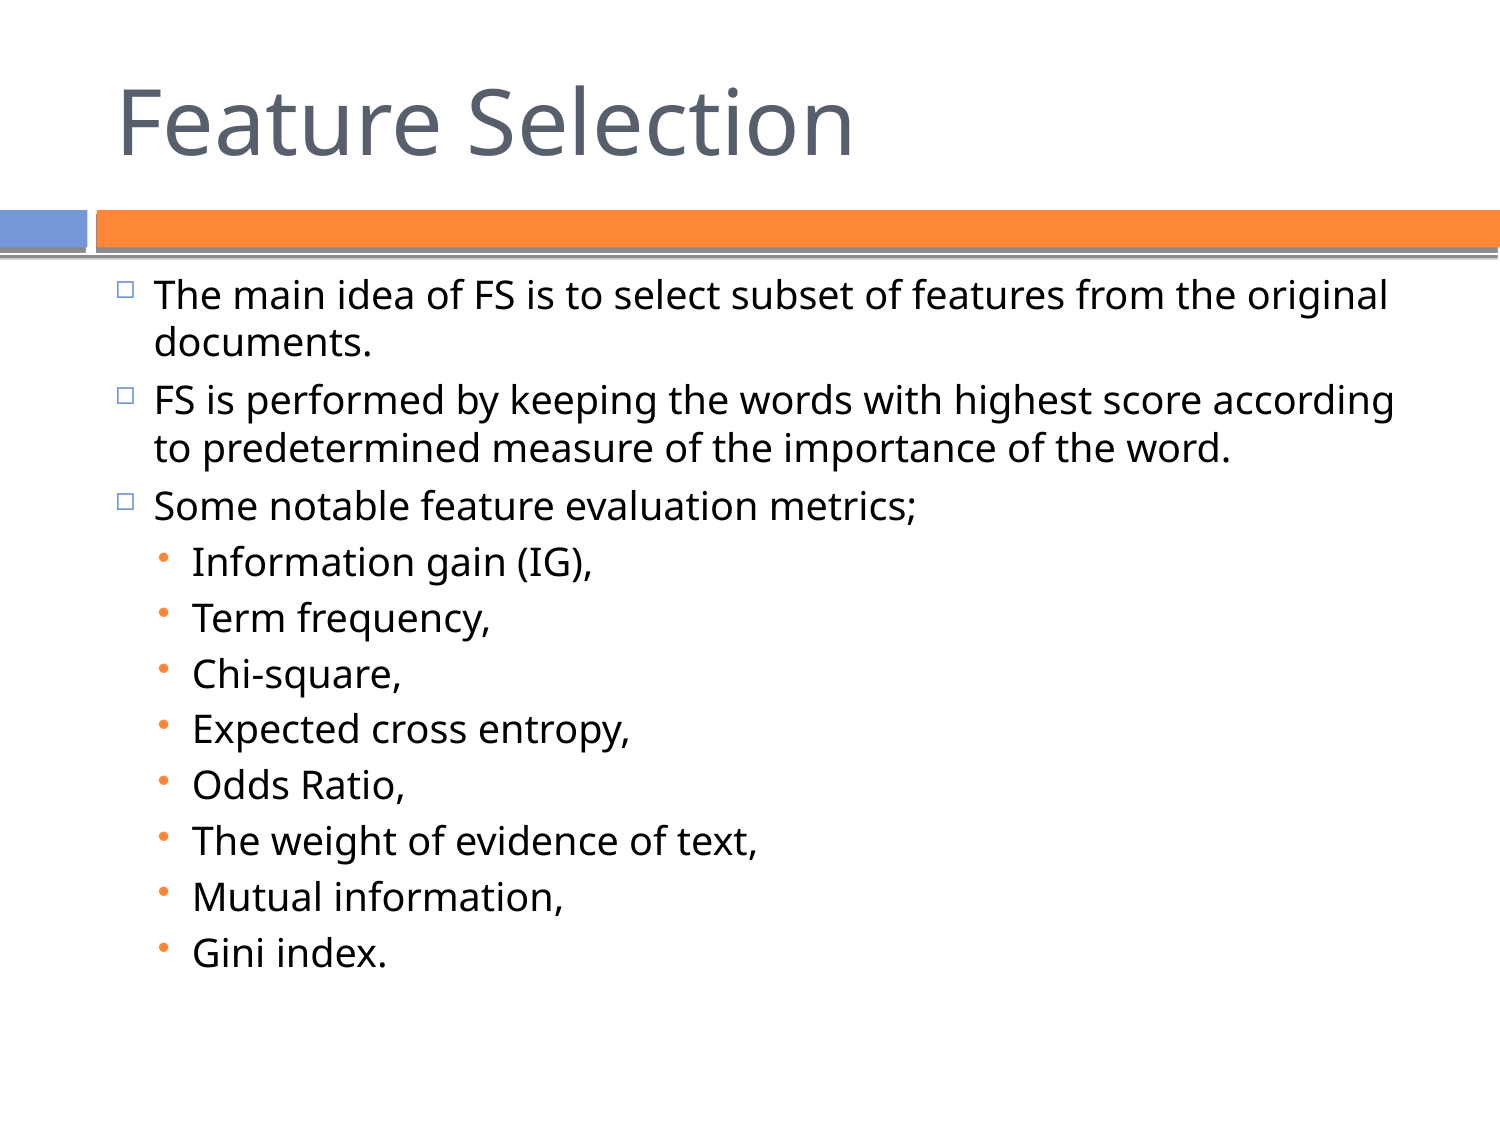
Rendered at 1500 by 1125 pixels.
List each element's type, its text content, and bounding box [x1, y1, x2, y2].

title Feature Selection [100, 37, 1438, 200]
list The main idea of FS is to select subset of features from the original documents. FS is performed by keeping the words with highest score according to predetermined measure of the importance of the word. Some notable feature evaluation metrics; Information gain (IG), Term frequency, Chi-square, Expected cross entropy, Odds Ratio, The weight of evidence of text, Mutual information, Gini index. [100, 262, 1438, 1000]
